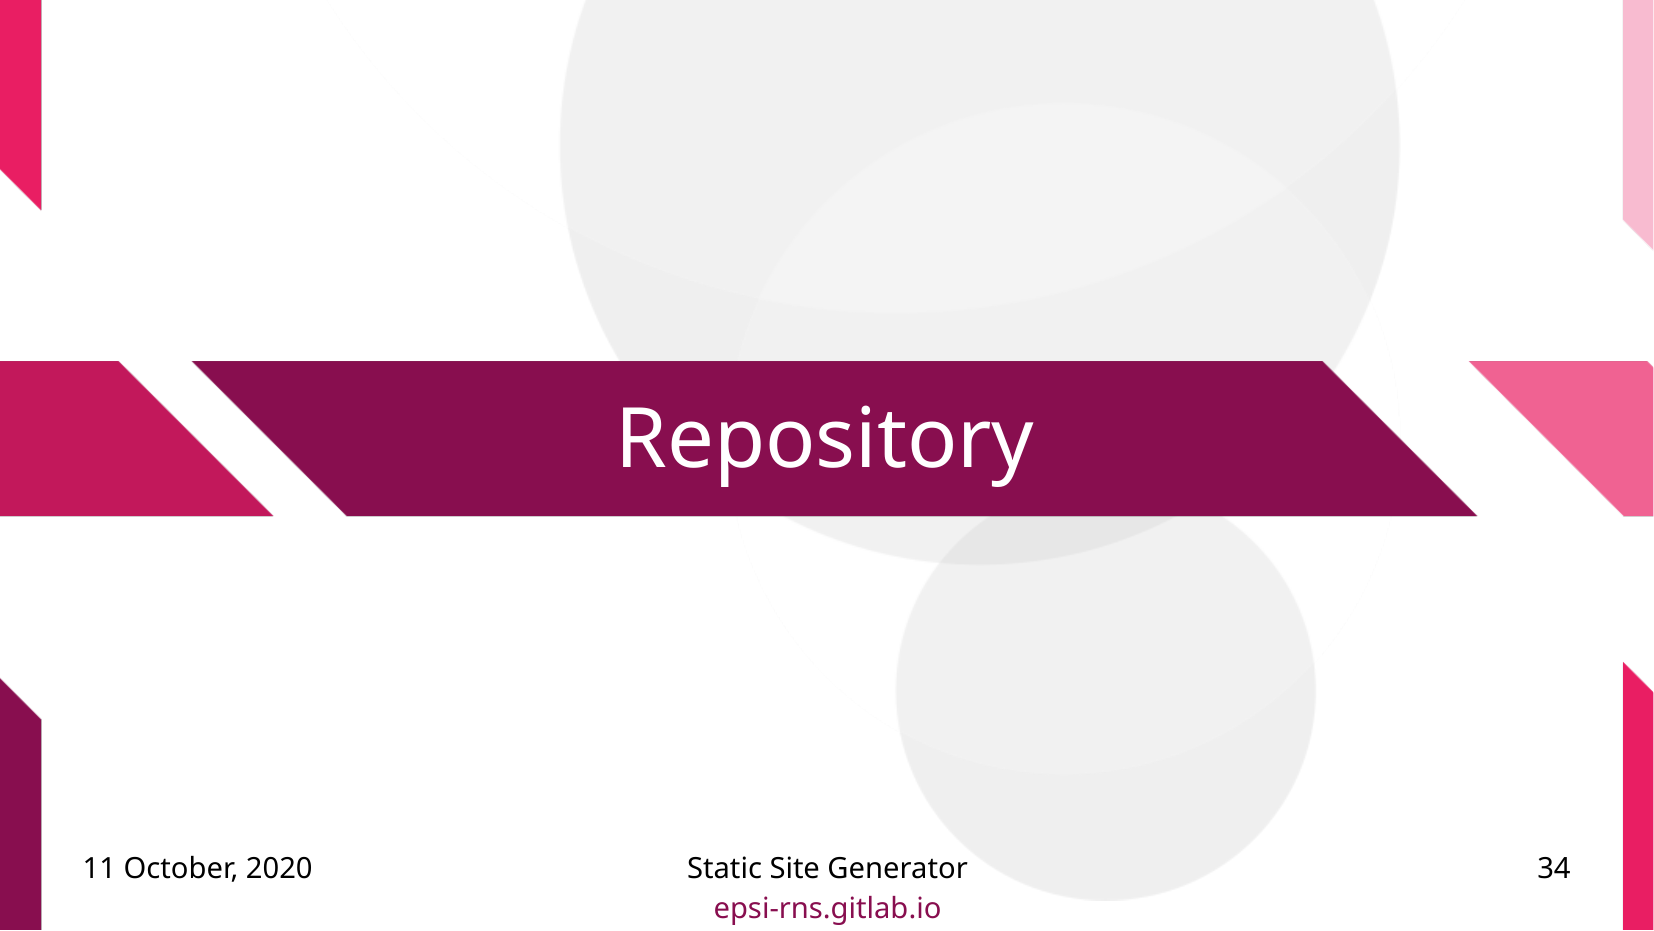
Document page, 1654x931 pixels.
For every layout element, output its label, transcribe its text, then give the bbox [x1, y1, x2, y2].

title Repository [82, 360, 1568, 511]
picture [0, 0, 1654, 930]
